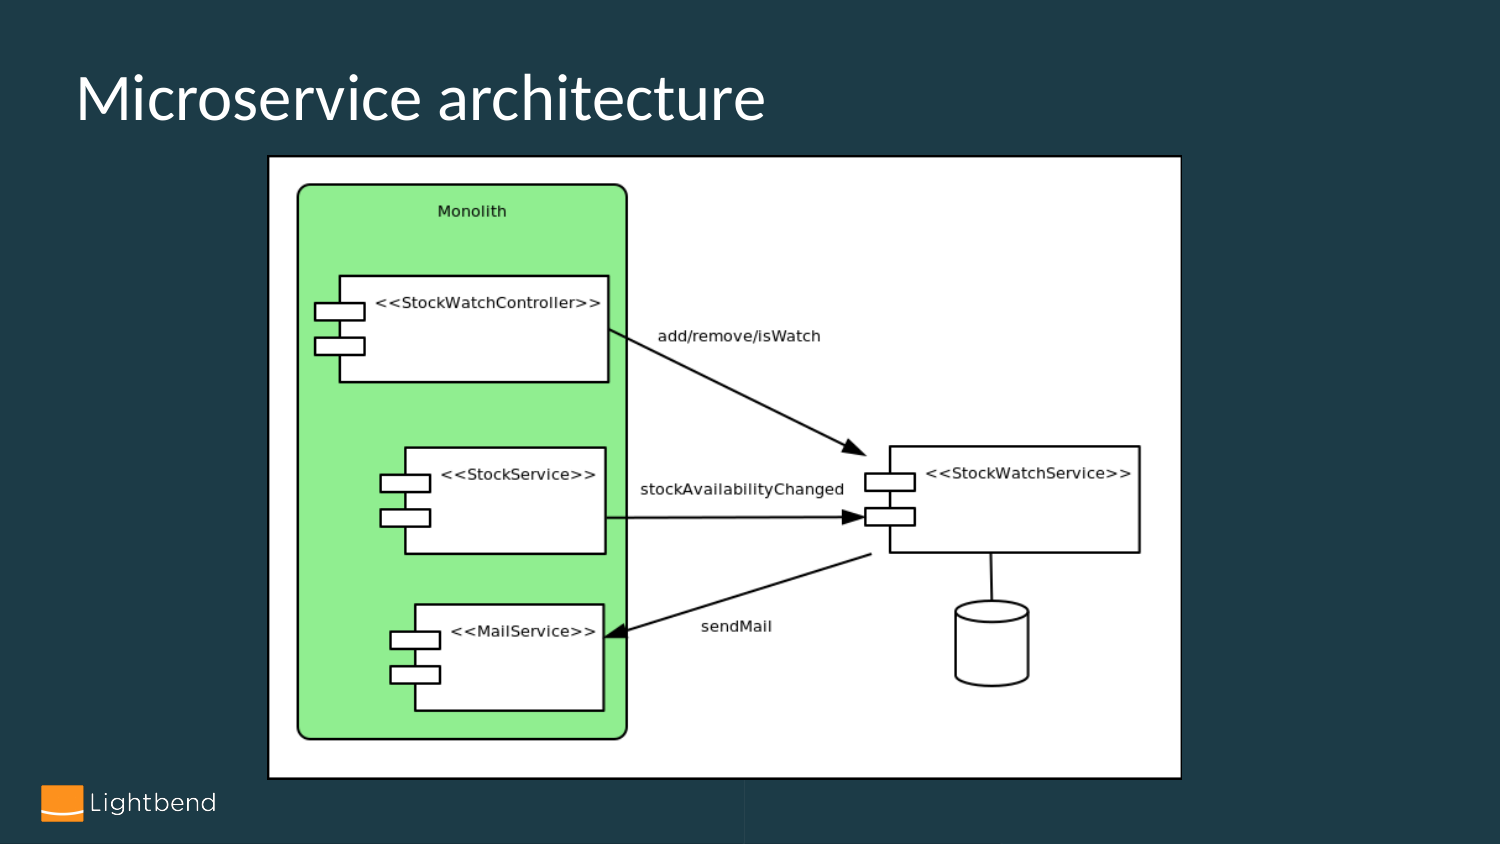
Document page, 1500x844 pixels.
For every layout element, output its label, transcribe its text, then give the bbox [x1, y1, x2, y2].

title Microservice architecture [75, 33, 1425, 175]
picture [267, 155, 1182, 780]
picture [41, 785, 215, 822]
